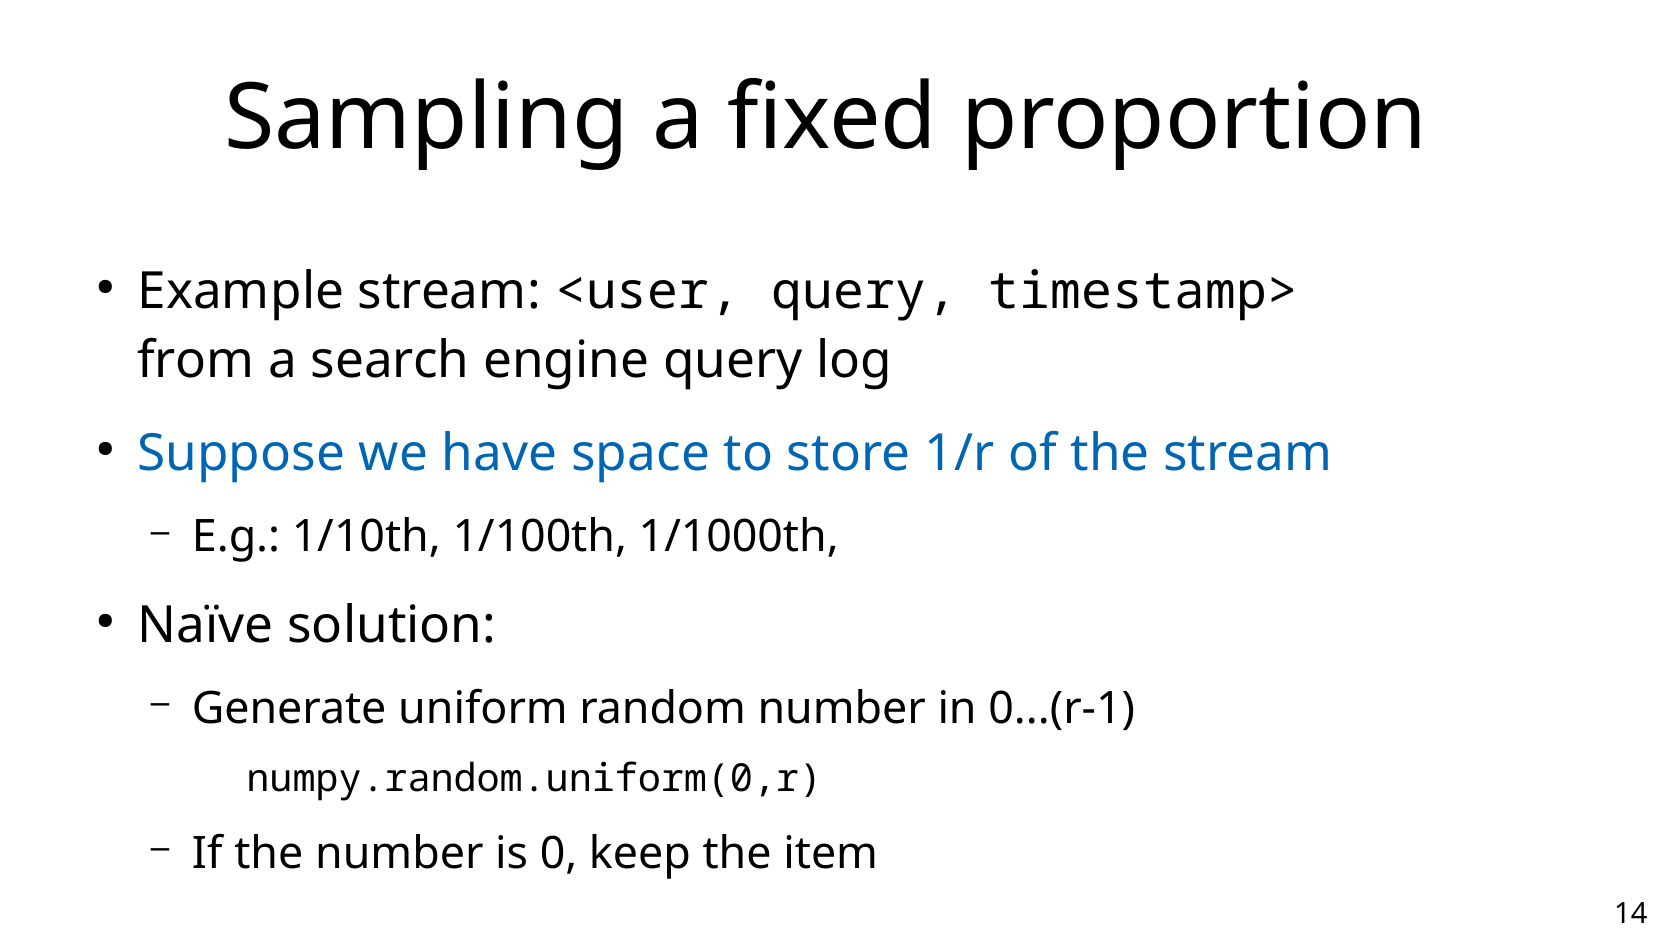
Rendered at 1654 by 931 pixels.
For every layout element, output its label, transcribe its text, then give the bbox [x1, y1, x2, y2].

title Sampling a fixed proportion [82, 1, 1571, 226]
list Example stream: <user, query, timestamp> from a search engine query log Suppose we have space to store 1/r of the stream E.g.: 1/10th, 1/100th, 1/1000th, Naïve solution: Generate uniform random number in 0...(r-1) numpy.random.uniform(0,r) If the number is 0, keep the item [82, 253, 1594, 885]
